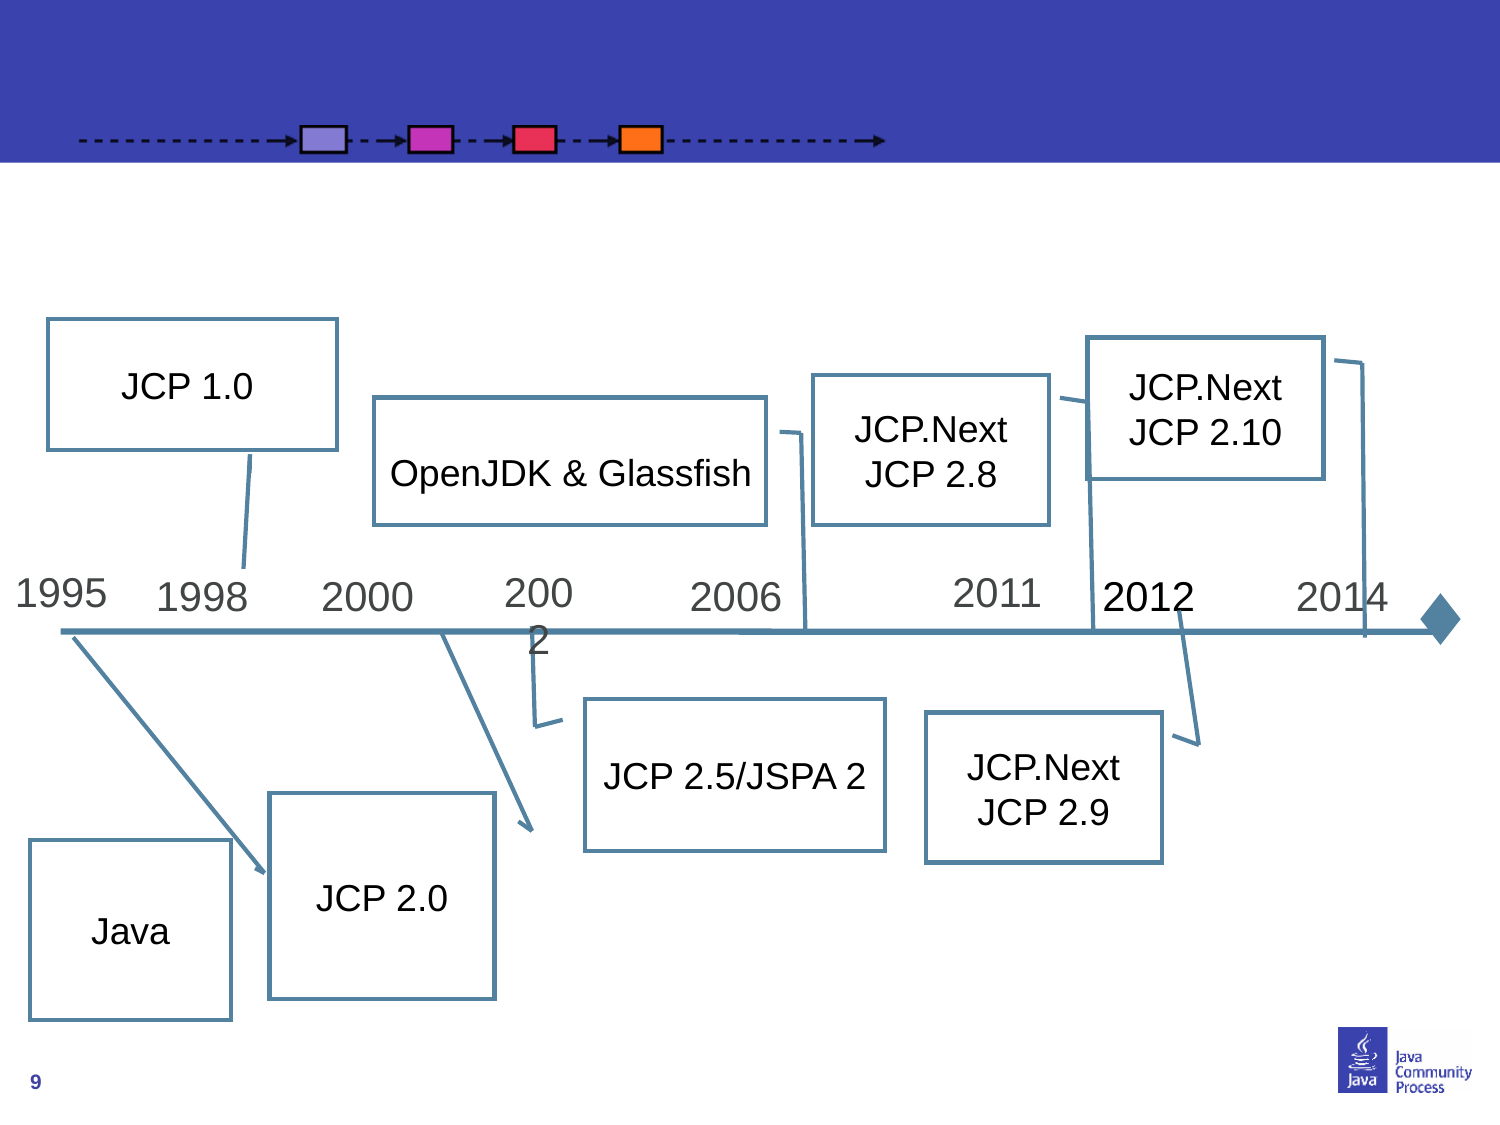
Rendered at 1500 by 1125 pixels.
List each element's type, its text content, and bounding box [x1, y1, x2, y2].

picture [70, 125, 897, 156]
text_box 2006 [674, 562, 798, 632]
text_box 2012 [1087, 562, 1238, 683]
text_box JCP.Next JCP 2.8 [813, 375, 1049, 525]
text_box Java [30, 840, 231, 1020]
text_box 1998 [104, 562, 284, 628]
text_box [1427, 593, 1461, 646]
text_box 2014 [1244, 562, 1364, 628]
text_box 2000 [284, 562, 451, 628]
picture [1337, 1026, 1472, 1093]
text_box 2011 [937, 562, 1060, 662]
text_box JCP.Next JCP 2.10 [1087, 337, 1323, 479]
text_box 2014 [1365, 562, 1441, 628]
text_box JCP.Next JCP 2.9 [926, 713, 1162, 863]
text_box 1995 [0, 562, 123, 625]
text_box JCP 2.5/JSPA 2 [585, 699, 885, 851]
text_box JCP 1.0 [48, 319, 337, 450]
text_box JCP 2.0 [269, 793, 495, 999]
text_box OpenJDK & Glassfish [375, 445, 768, 526]
text_box 2002 [477, 562, 601, 671]
